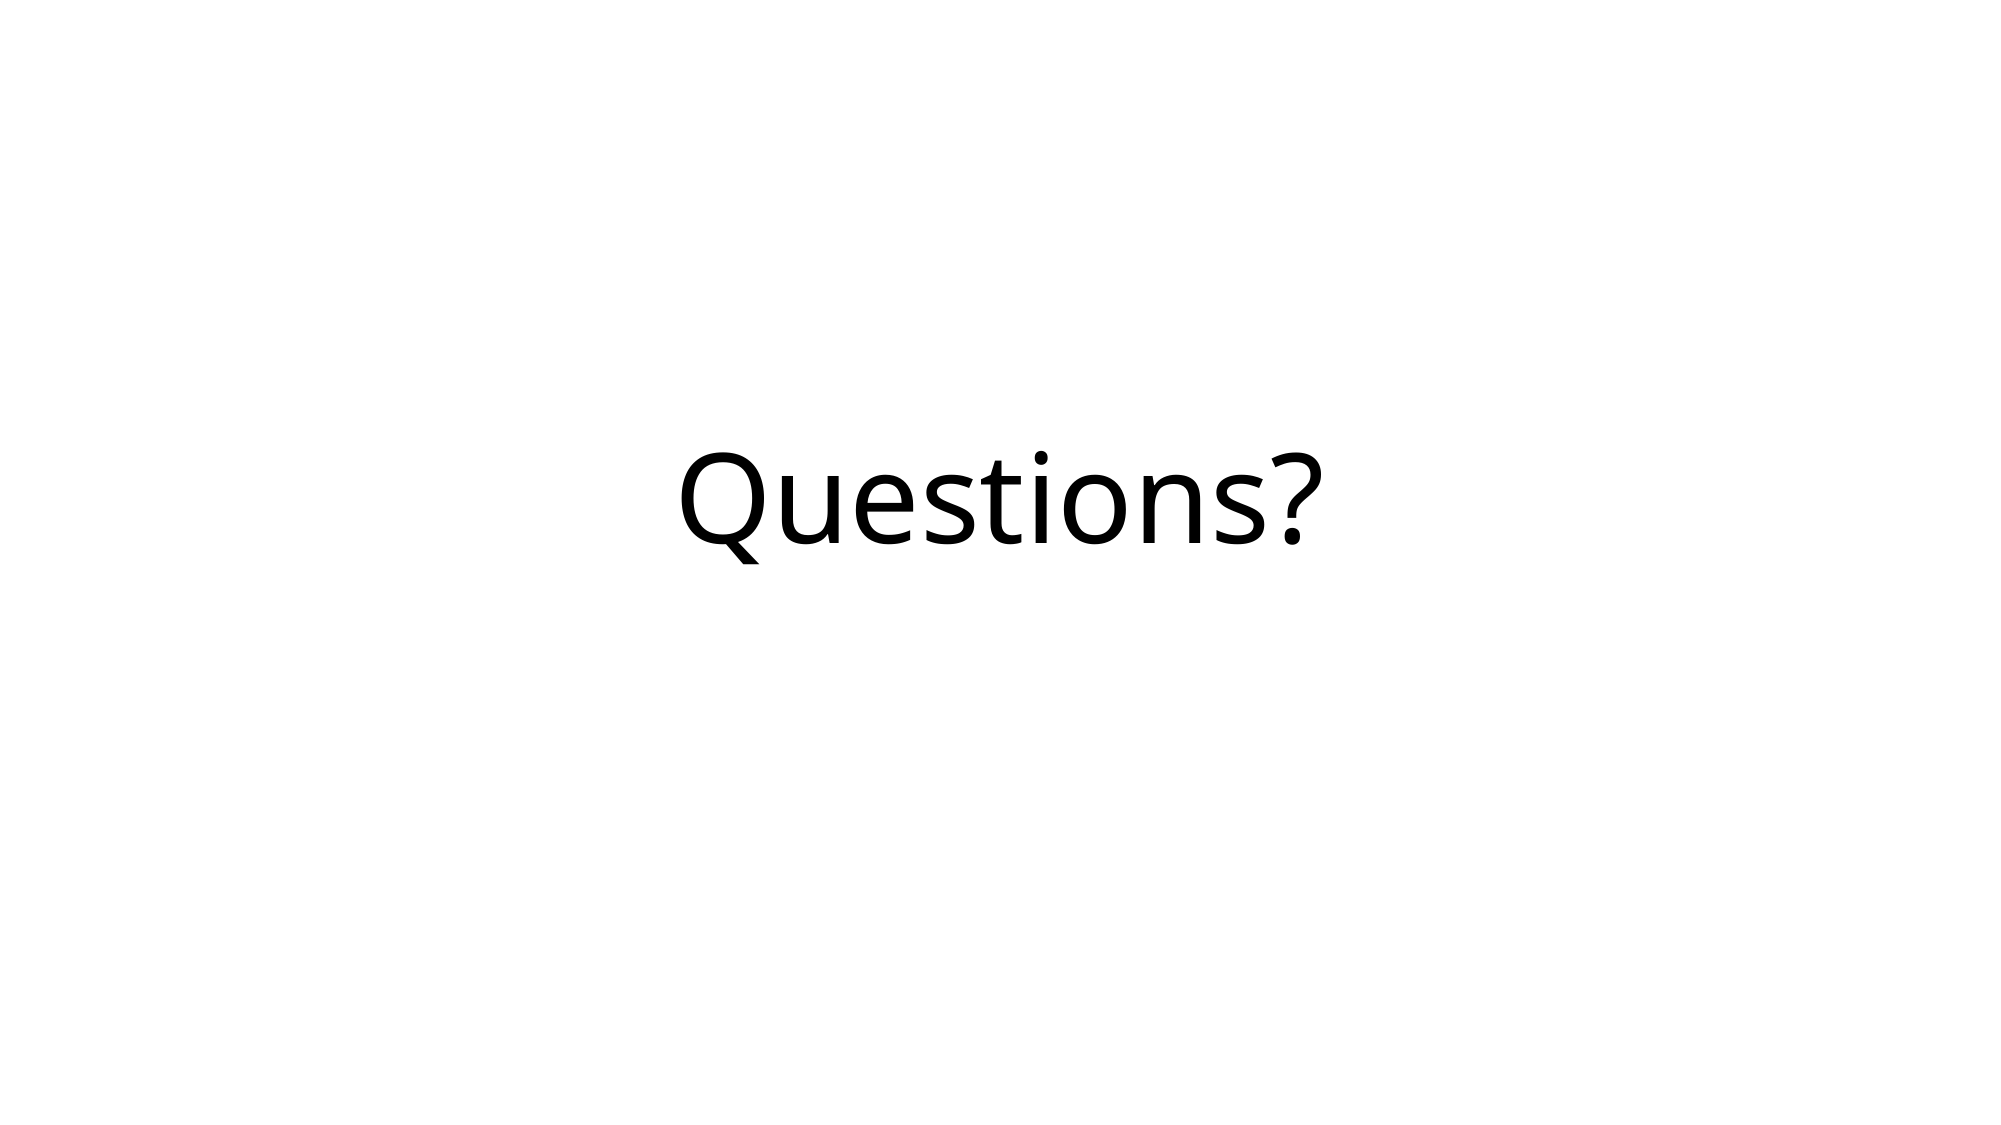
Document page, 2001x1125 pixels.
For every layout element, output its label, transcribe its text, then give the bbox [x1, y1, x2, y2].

title Questions? [249, 184, 1750, 576]
